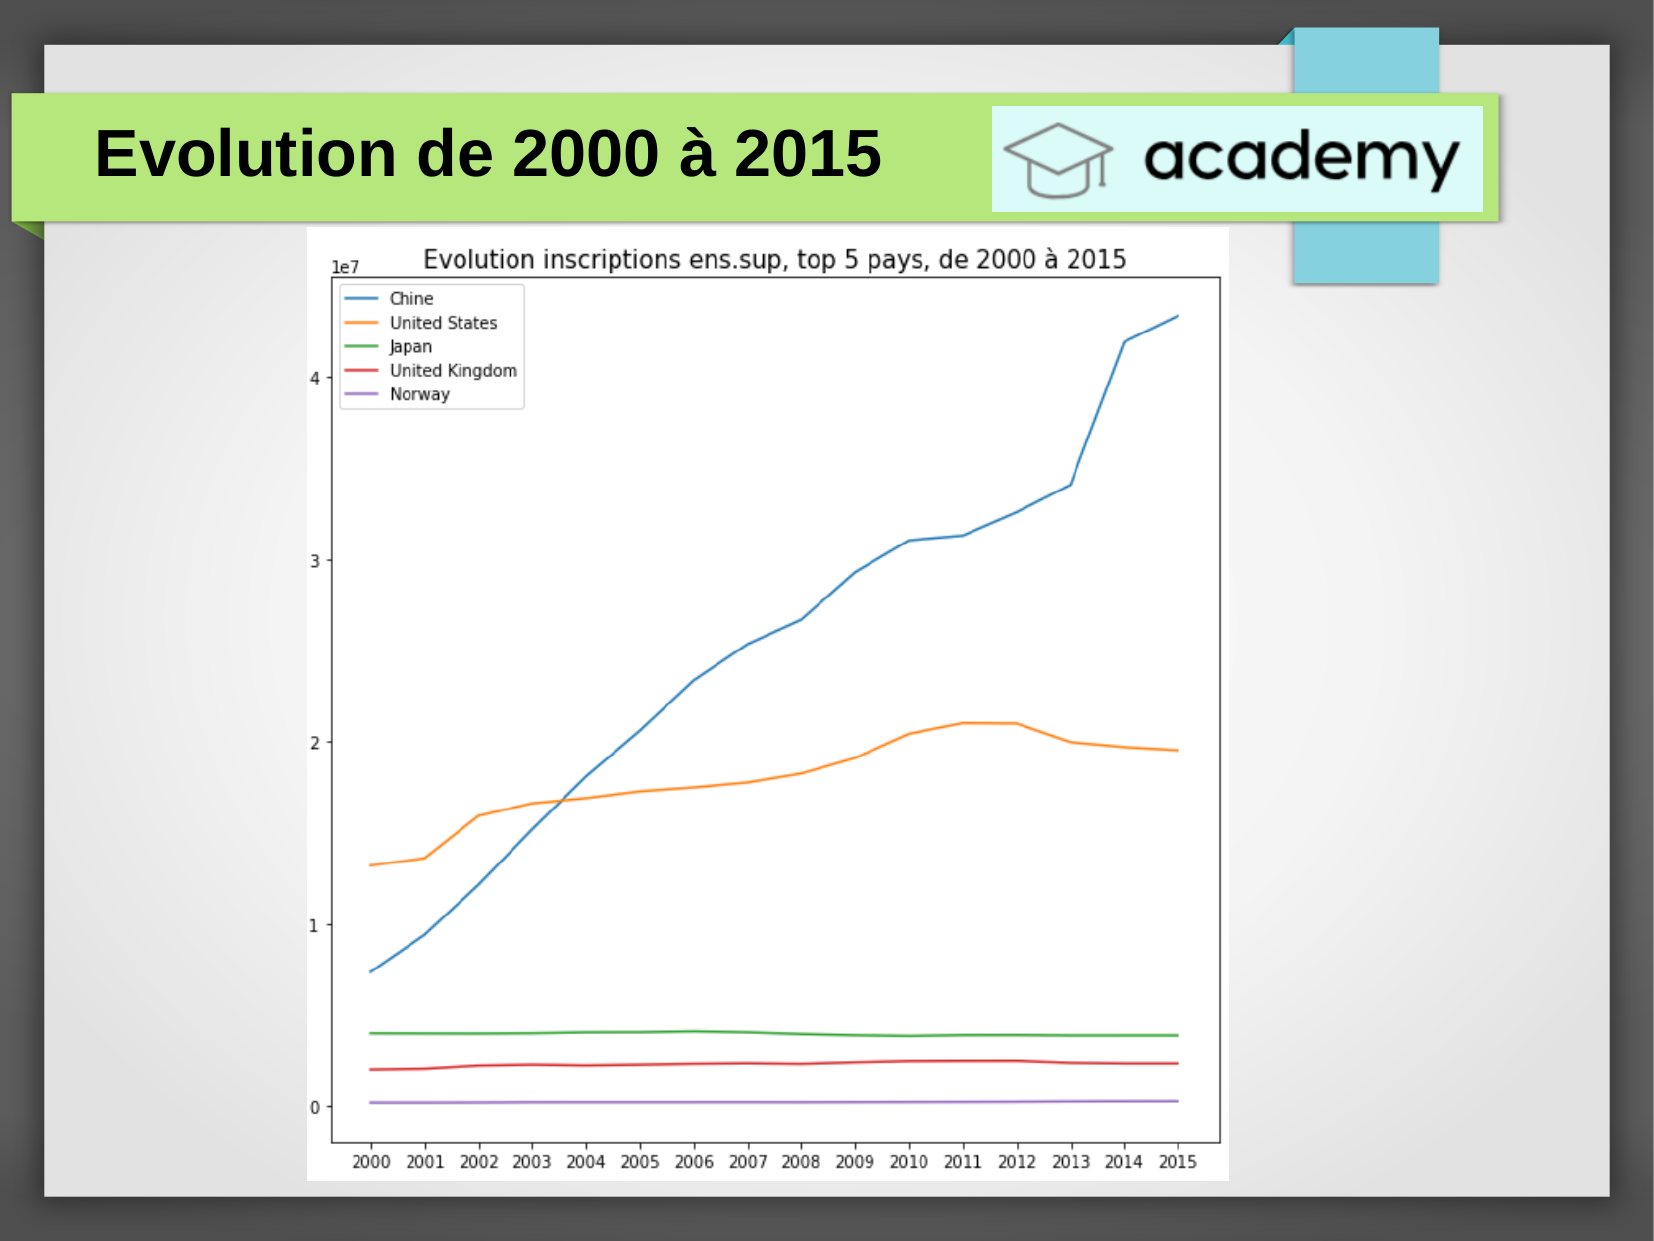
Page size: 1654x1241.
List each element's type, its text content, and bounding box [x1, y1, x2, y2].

title Evolution de 2000 à 2015 [94, 94, 1276, 213]
picture [0, 0, 1654, 1241]
